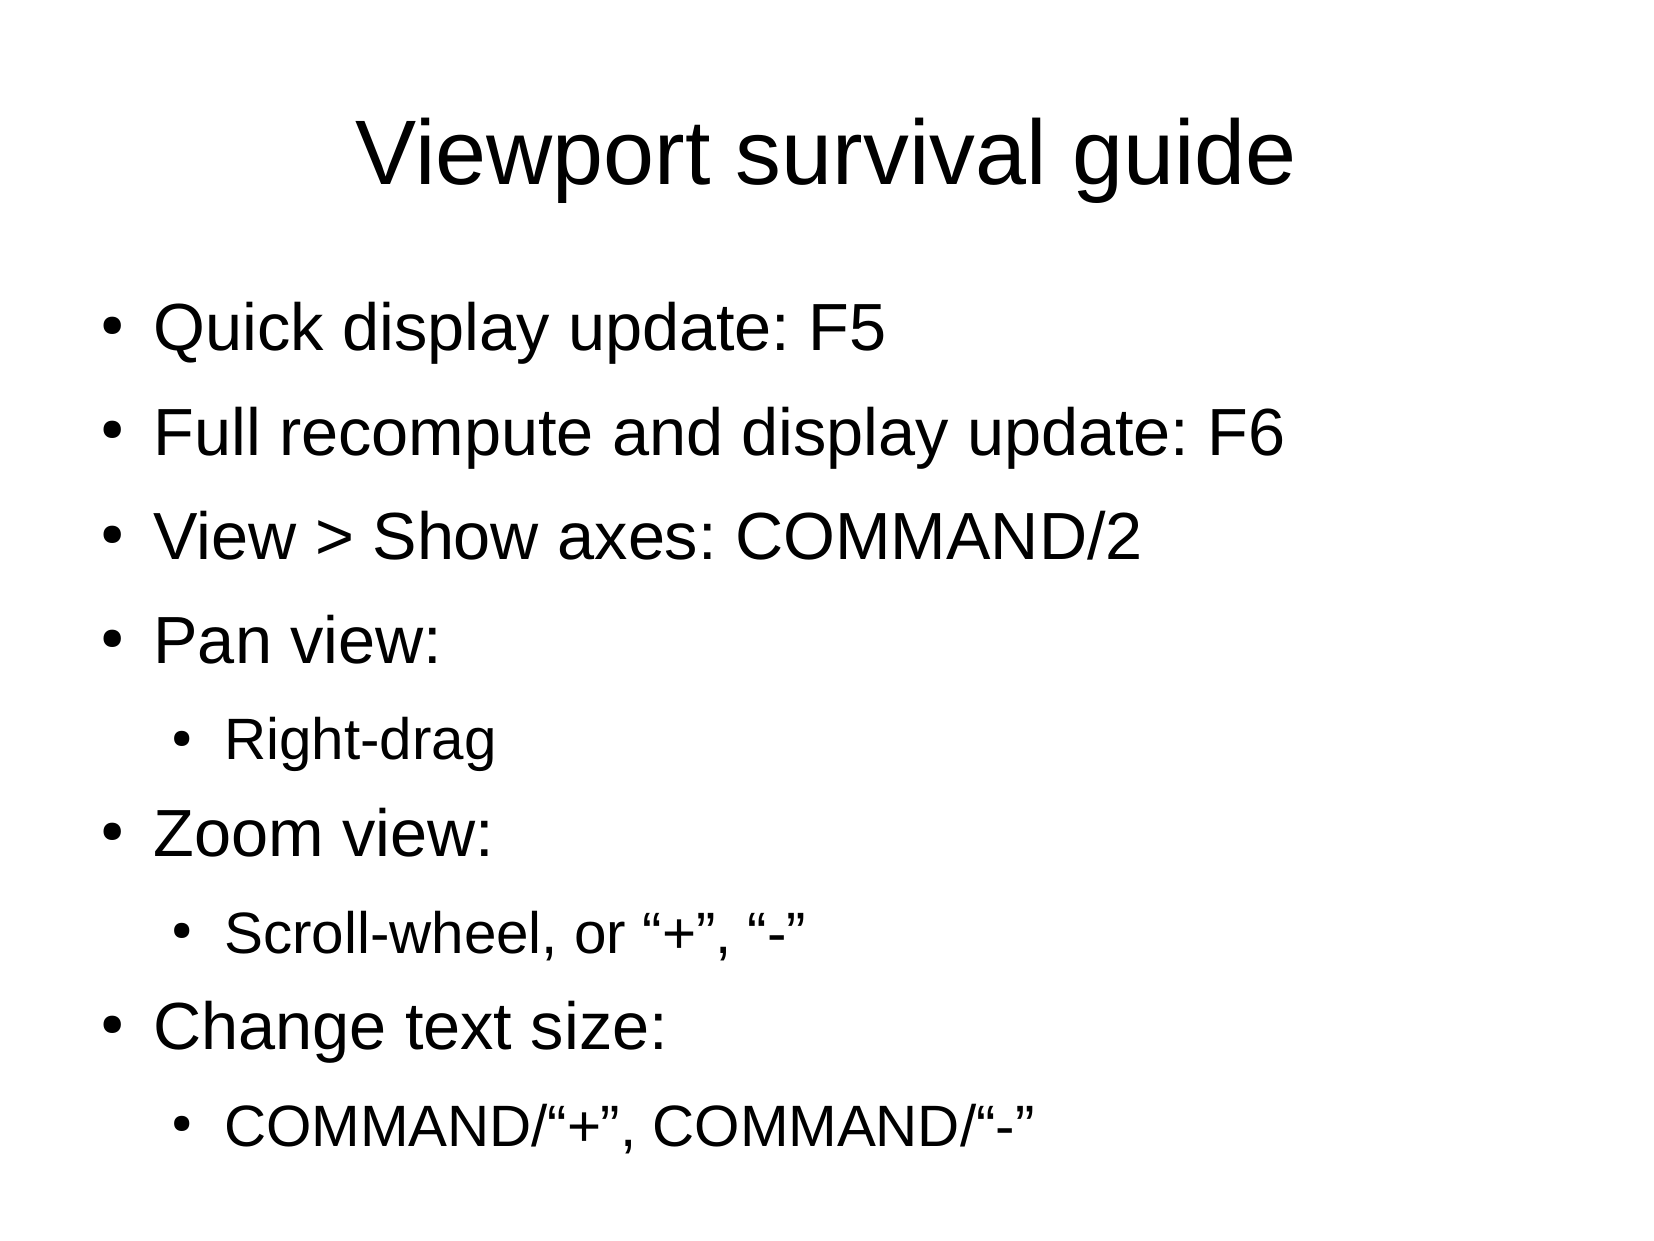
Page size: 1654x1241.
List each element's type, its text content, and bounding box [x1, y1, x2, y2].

list Quick display update: F5 Full recompute and display update: F6 View > Show axes: COMMAND/2 Pan view: Right-drag Zoom view: Scroll-wheel, or “+”, “-” Change text size: COMMAND/“+”, COMMAND/“-” [82, 290, 1571, 1157]
title Viewport survival guide [82, 56, 1571, 250]
